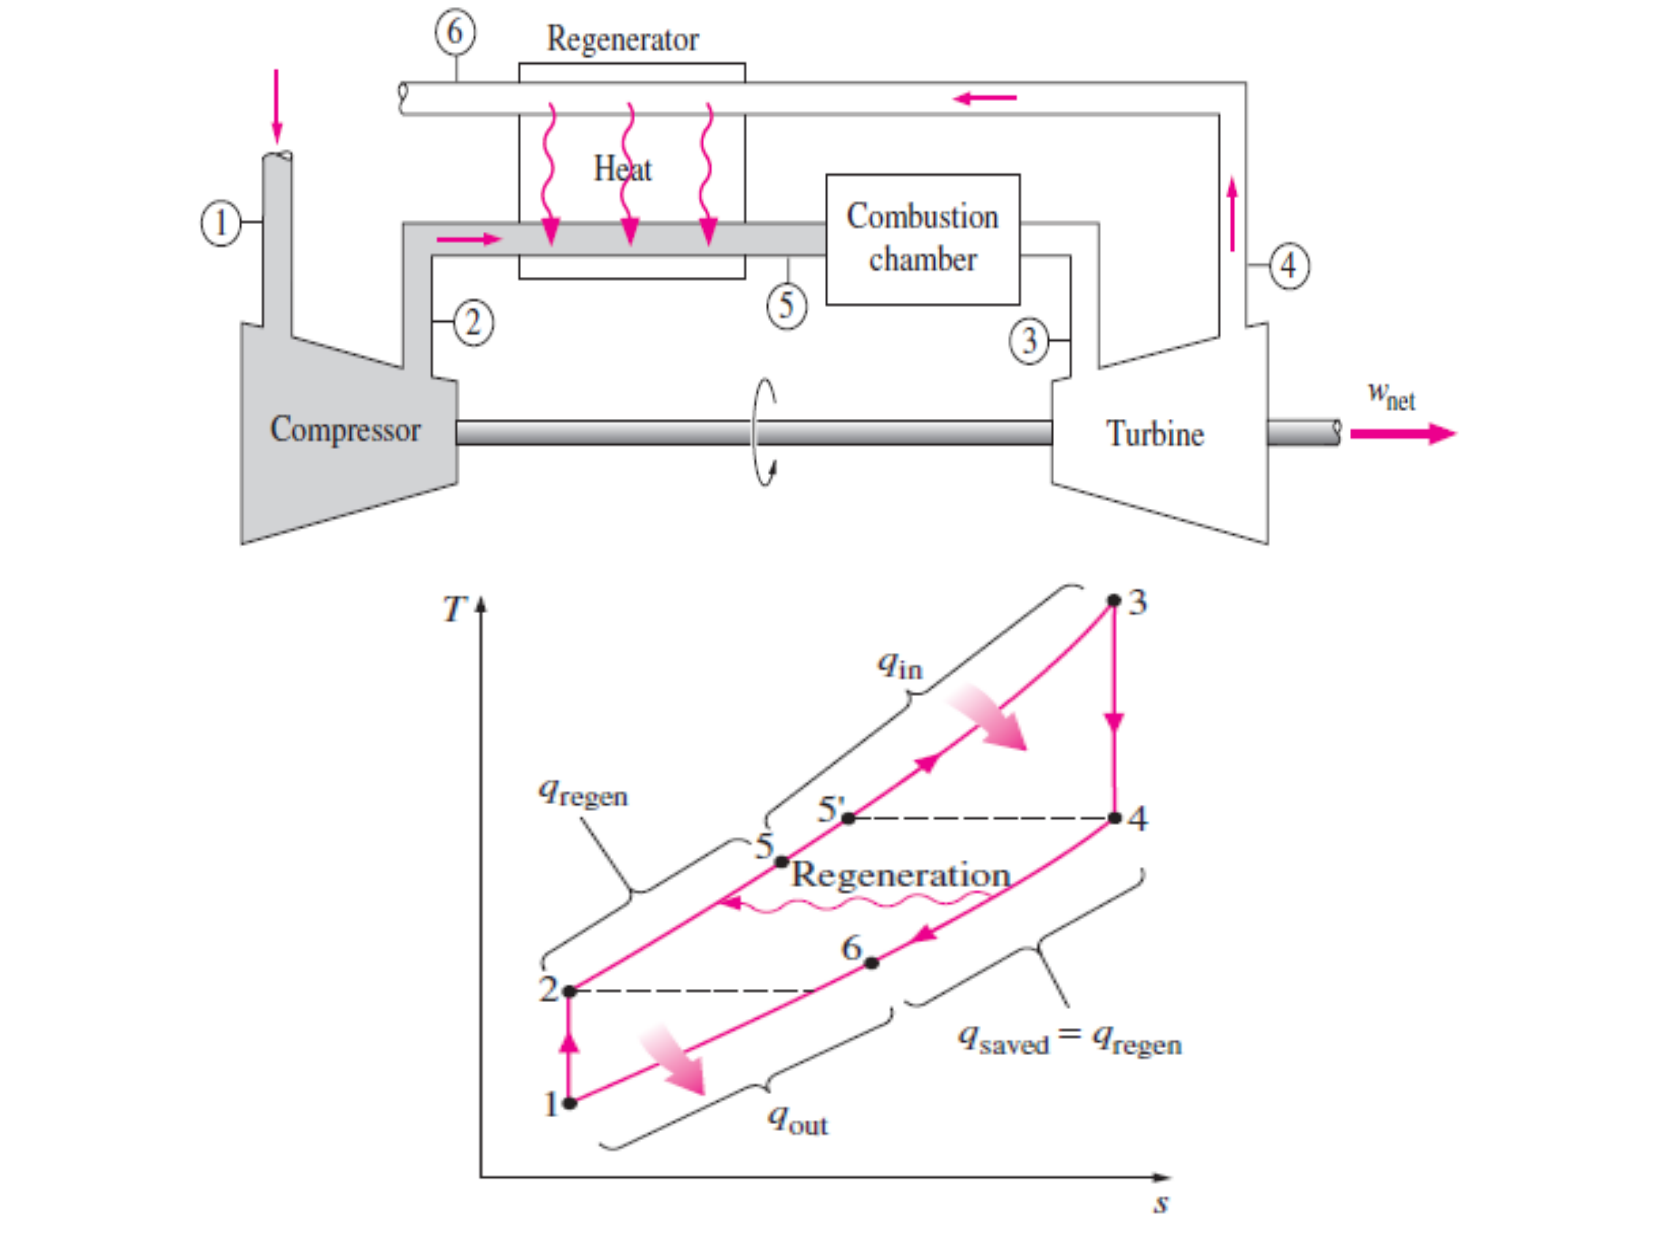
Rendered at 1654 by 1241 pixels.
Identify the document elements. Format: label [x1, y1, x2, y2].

picture [177, 0, 1465, 1239]
